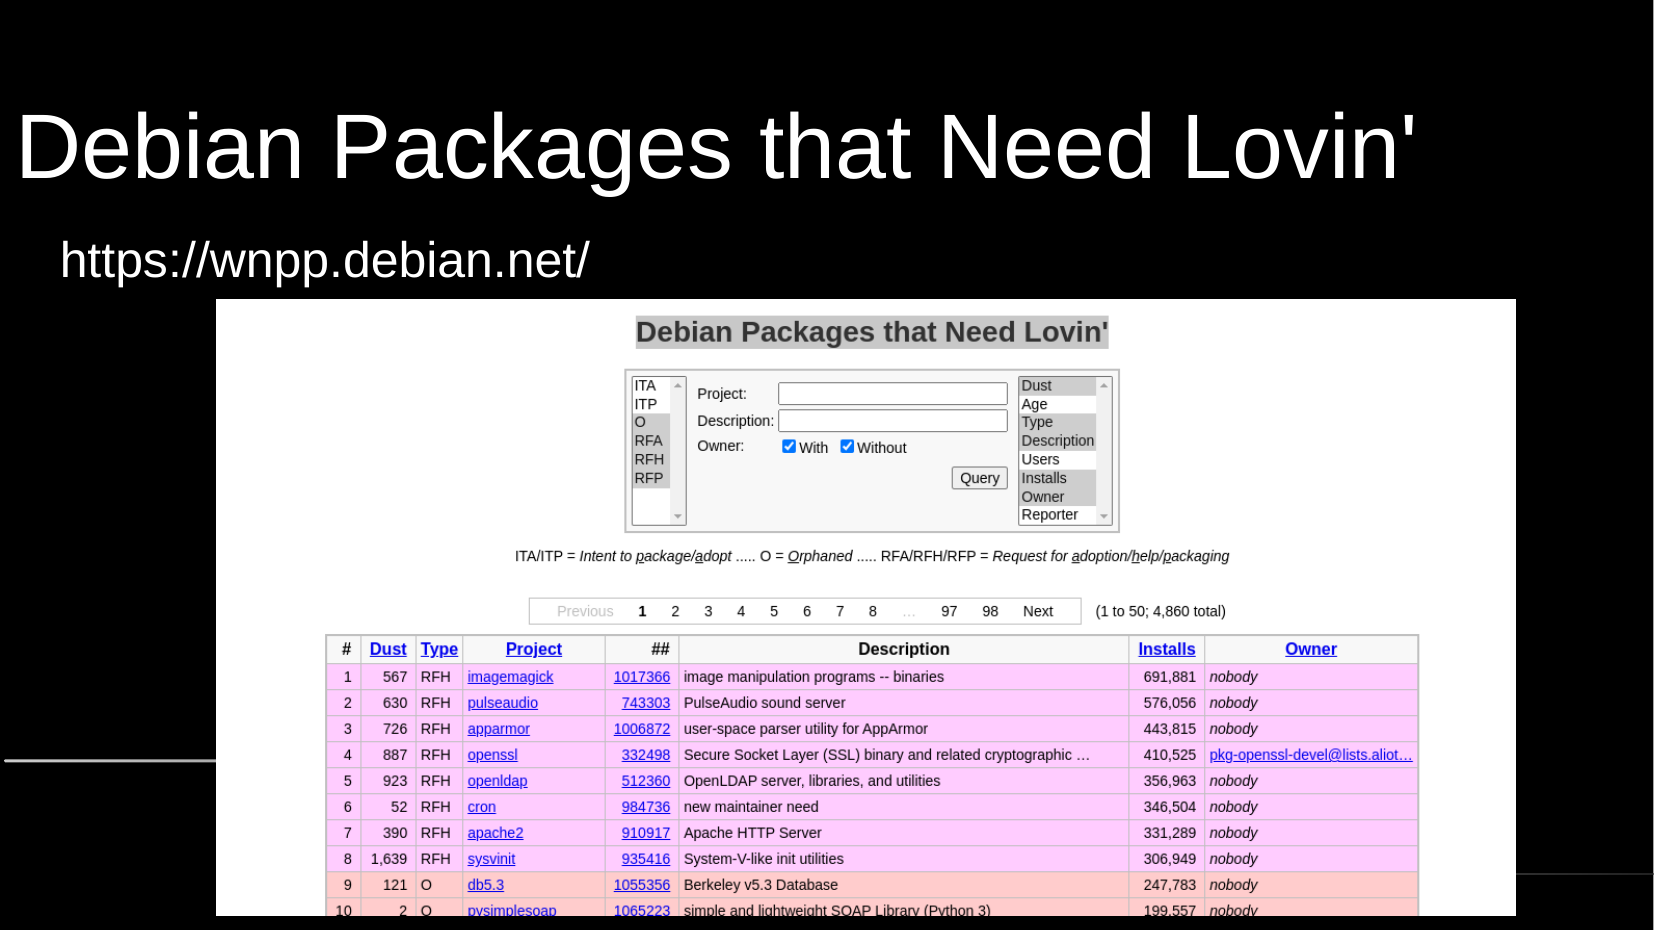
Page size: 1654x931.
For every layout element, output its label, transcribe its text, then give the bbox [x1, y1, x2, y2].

text_box https://wnpp.debian.net/ [45, 225, 631, 352]
picture [216, 299, 1516, 916]
title Debian Packages that Need Lovin' [15, 0, 1492, 199]
